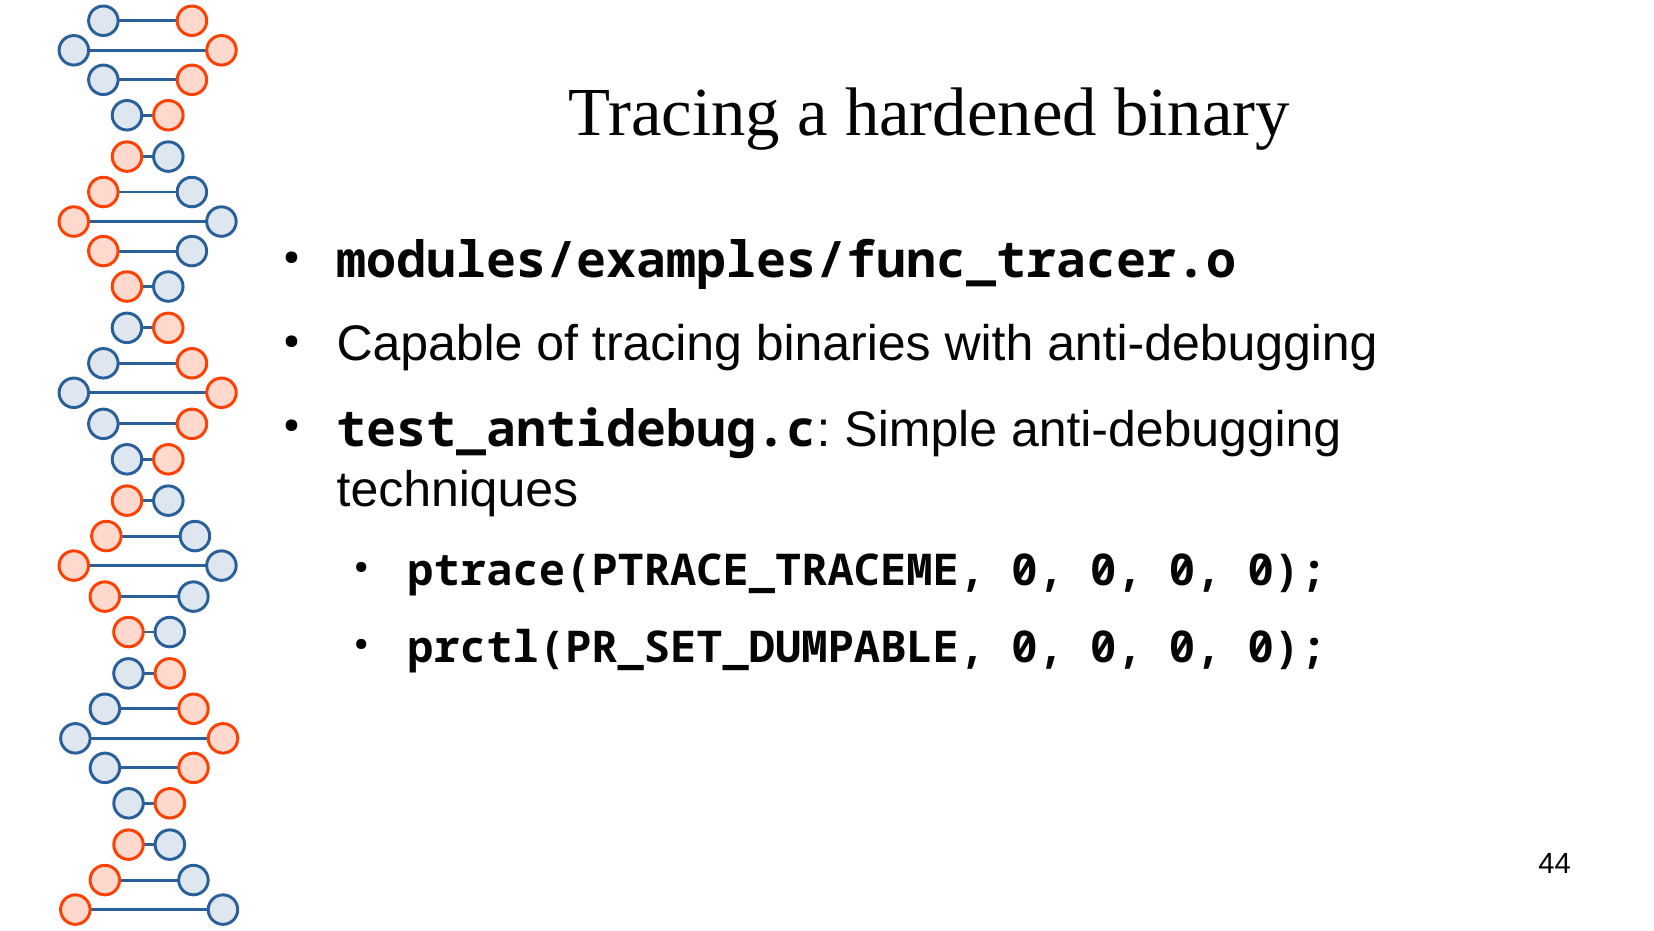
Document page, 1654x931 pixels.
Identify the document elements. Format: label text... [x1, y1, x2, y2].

list modules/examples/func_tracer.o Capable of tracing binaries with anti-debugging test_antidebug.c: Simple anti-debugging techniques ptrace(PTRACE_TRACEME, 0, 0, 0, 0); prctl(PR_SET_DUMPABLE, 0, 0, 0, 0); [265, 224, 1595, 764]
title Tracing a hardened binary [265, 35, 1595, 189]
